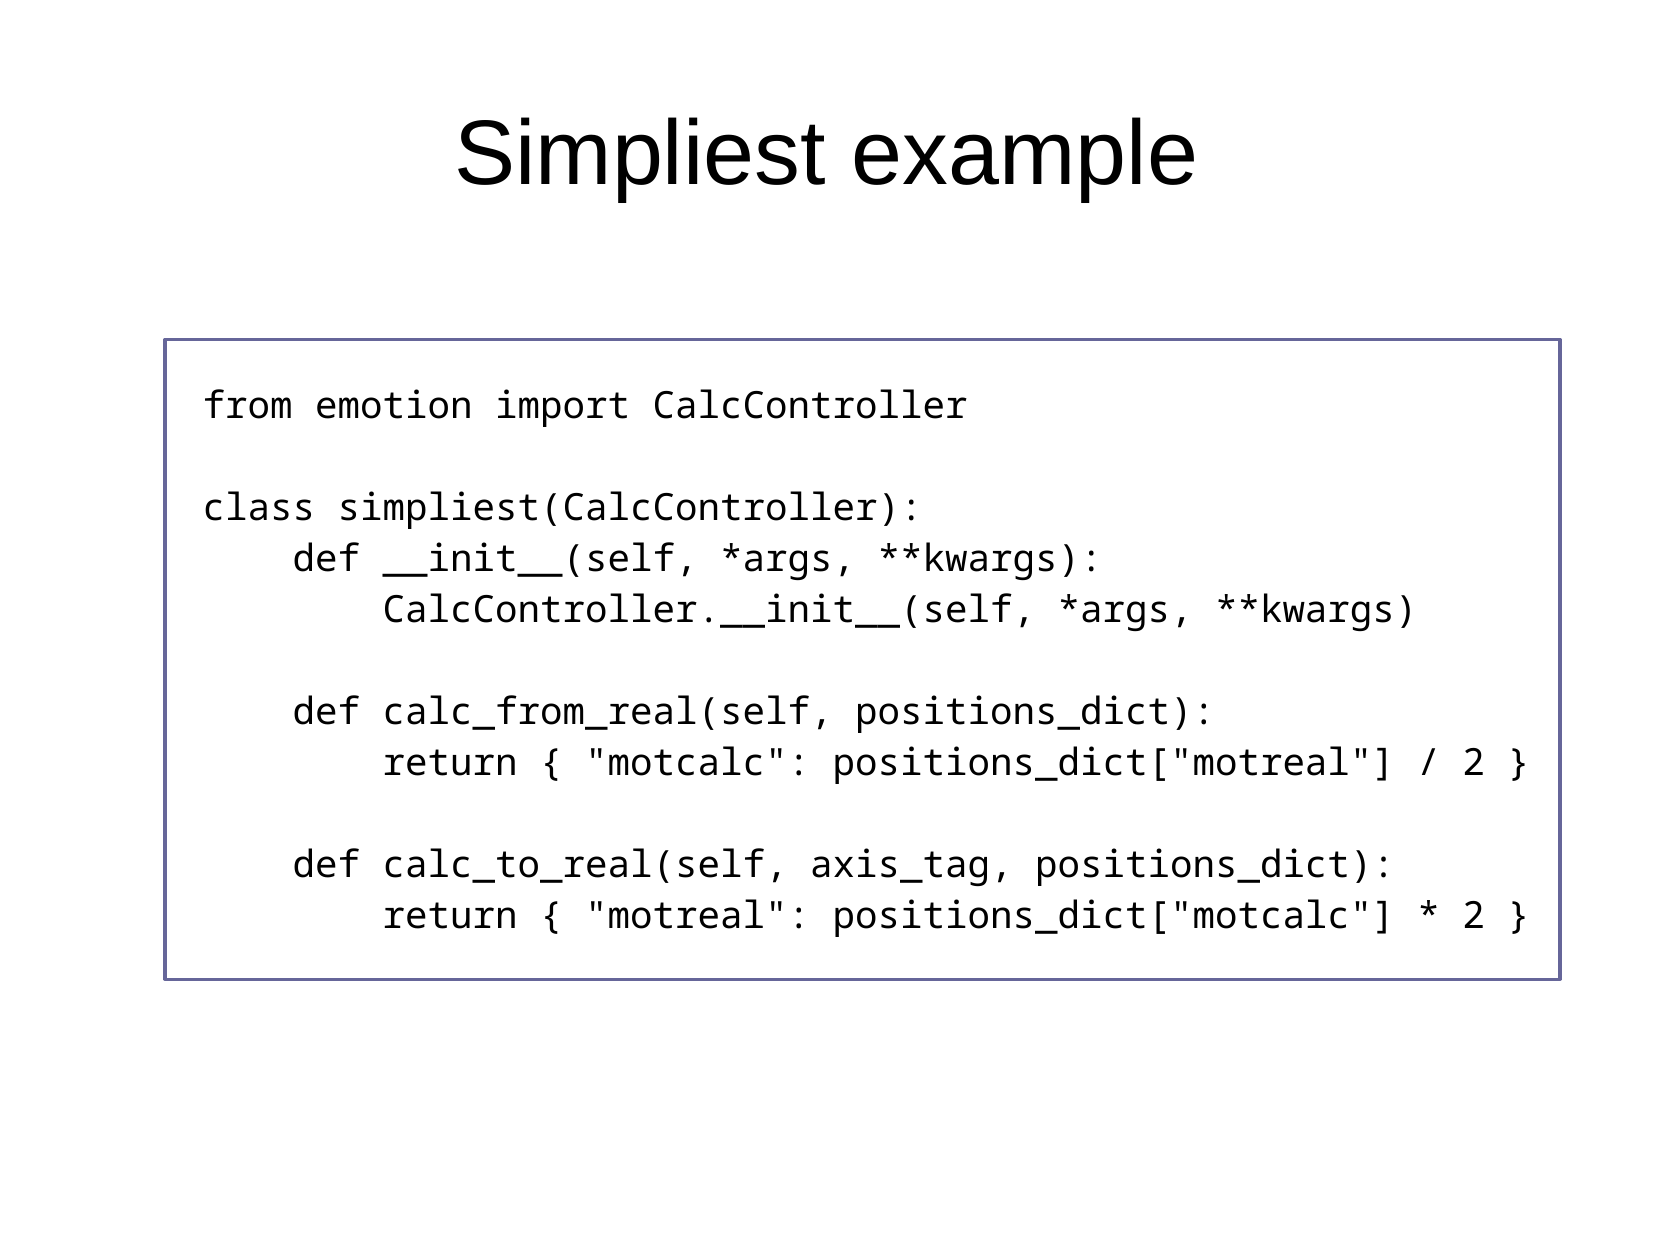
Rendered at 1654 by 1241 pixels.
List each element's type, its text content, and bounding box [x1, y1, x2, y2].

title Simpliest example [82, 49, 1571, 257]
text_box from emotion import CalcController class simpliest(CalcController): def __init__(self, *args, **kwargs): CalcController.__init__(self, *args, **kwargs) def calc_from_real(self, positions_dict): return { "motcalc": positions_dict["motreal"] / 2 } def calc_to_real(self, axis_tag, positions_dict): return { "motreal": positions_dict["motcalc"] * 2 } [165, 339, 1561, 960]
